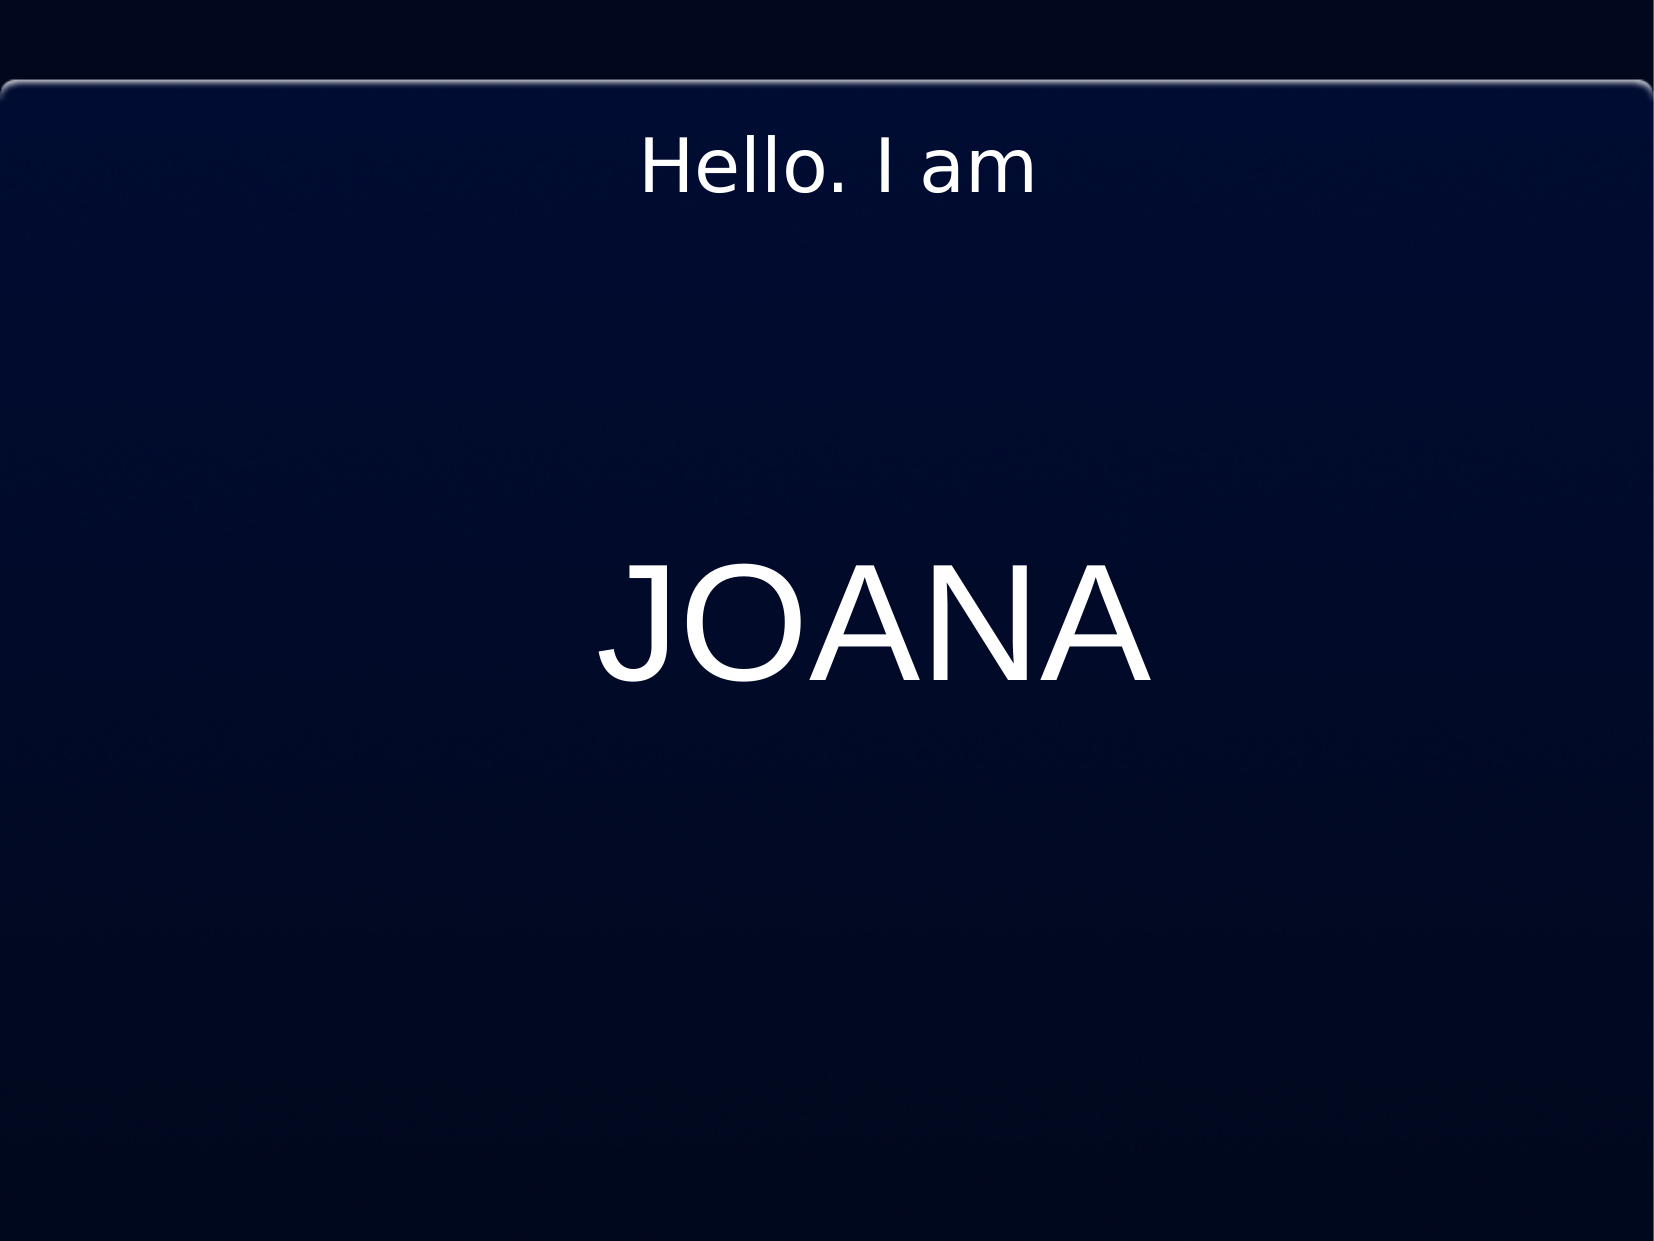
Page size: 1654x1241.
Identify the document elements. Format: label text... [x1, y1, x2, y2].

text_box JOANA [504, 529, 1168, 731]
picture [0, 0, 1654, 1241]
title Hello. I am [94, 122, 1583, 211]
